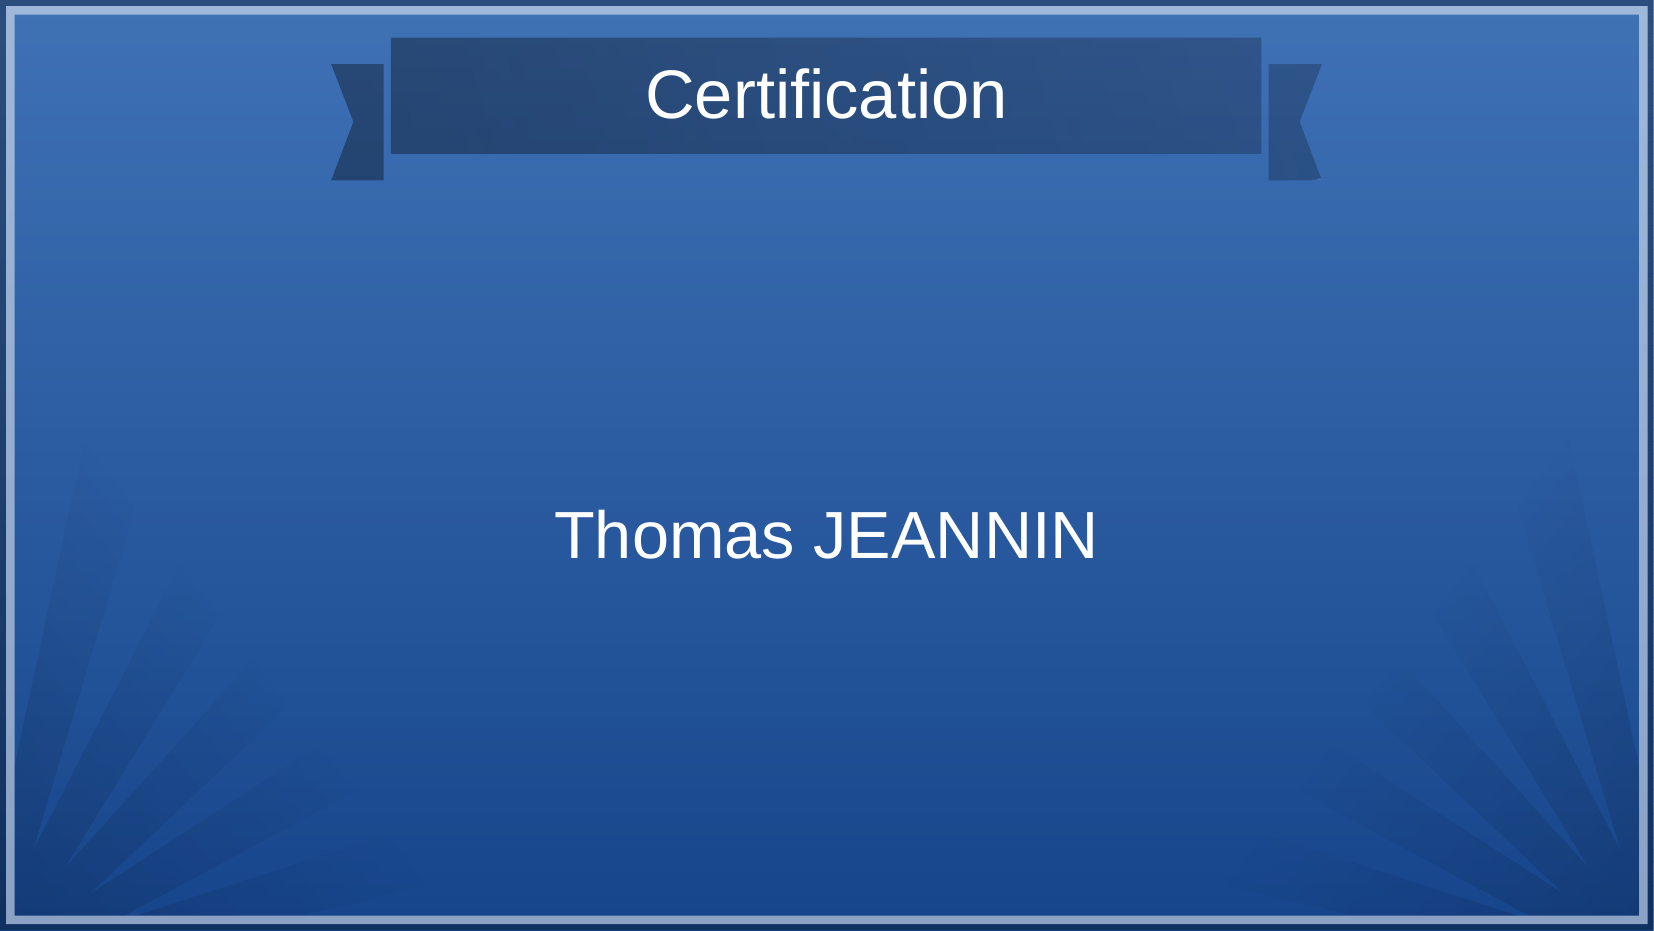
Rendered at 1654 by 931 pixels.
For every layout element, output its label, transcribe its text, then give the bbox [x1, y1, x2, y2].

title Certification [389, 35, 1264, 154]
subtitle Thomas JEANNIN [82, 224, 1571, 848]
